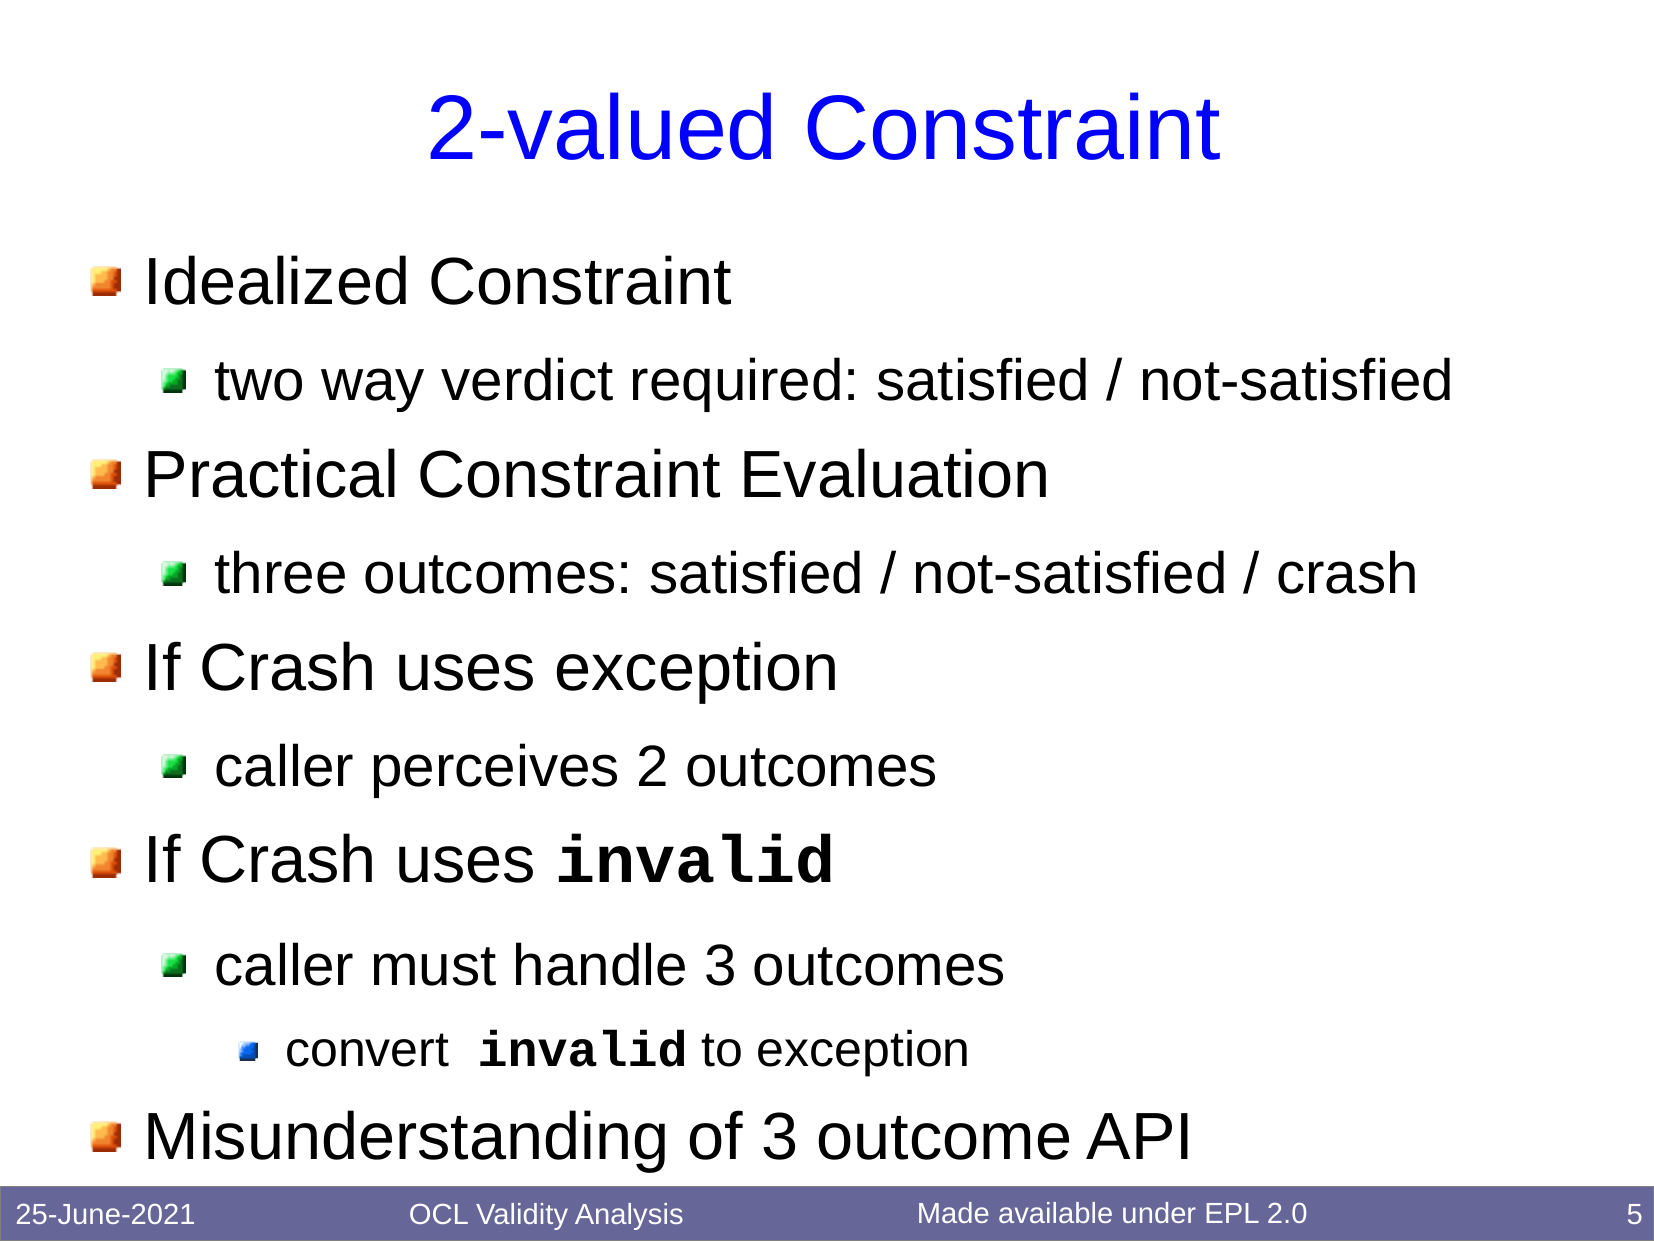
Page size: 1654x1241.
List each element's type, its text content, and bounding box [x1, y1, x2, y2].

title 2-valued Constraint [31, 24, 1617, 232]
list Idealized Constraint two way verdict required: satisfied / not-satisfied Practical Constraint Evaluation three outcomes: satisfied / not-satisfied / crash If Crash uses exception caller perceives 2 outcomes If Crash uses invalid caller must handle 3 outcomes convert invalid to exception Misunderstanding of 3 outcome API [72, 243, 1625, 1206]
